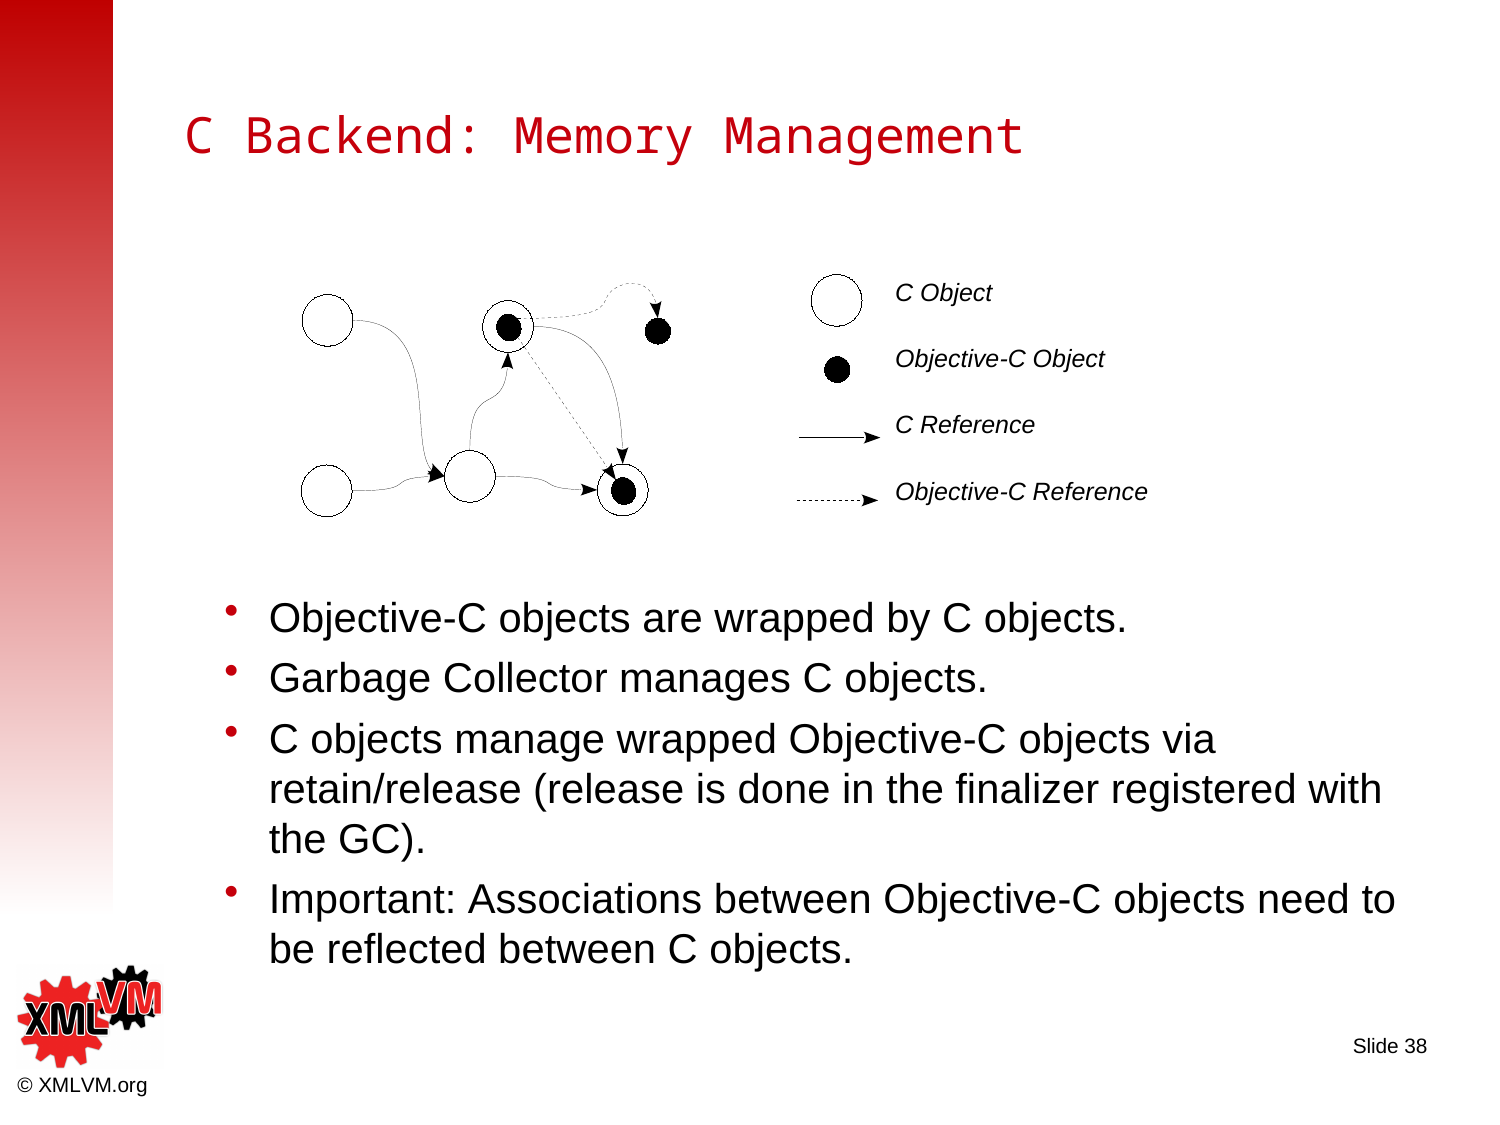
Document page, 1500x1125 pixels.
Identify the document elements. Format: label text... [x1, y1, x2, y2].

title C Backend: Memory Management [170, 74, 1447, 199]
text_box [645, 318, 671, 345]
text_box Objective-C Object [880, 335, 1211, 399]
text_box [824, 356, 850, 383]
text_box C Object [880, 268, 1056, 333]
picture [16, 964, 164, 1069]
text_box Objective-C Reference [880, 467, 1270, 532]
text_box C Reference [880, 401, 1115, 466]
text_box [611, 477, 636, 505]
text_box [496, 314, 522, 341]
list Objective-C objects are wrapped by C objects. Garbage Collector manages C objects. C objects manage wrapped Objective-C objects via retain/release (release is done in the finalizer registered with the GC). Important: Associations between Objective-C objects need to be reflected between C objects. [224, 590, 1447, 1030]
